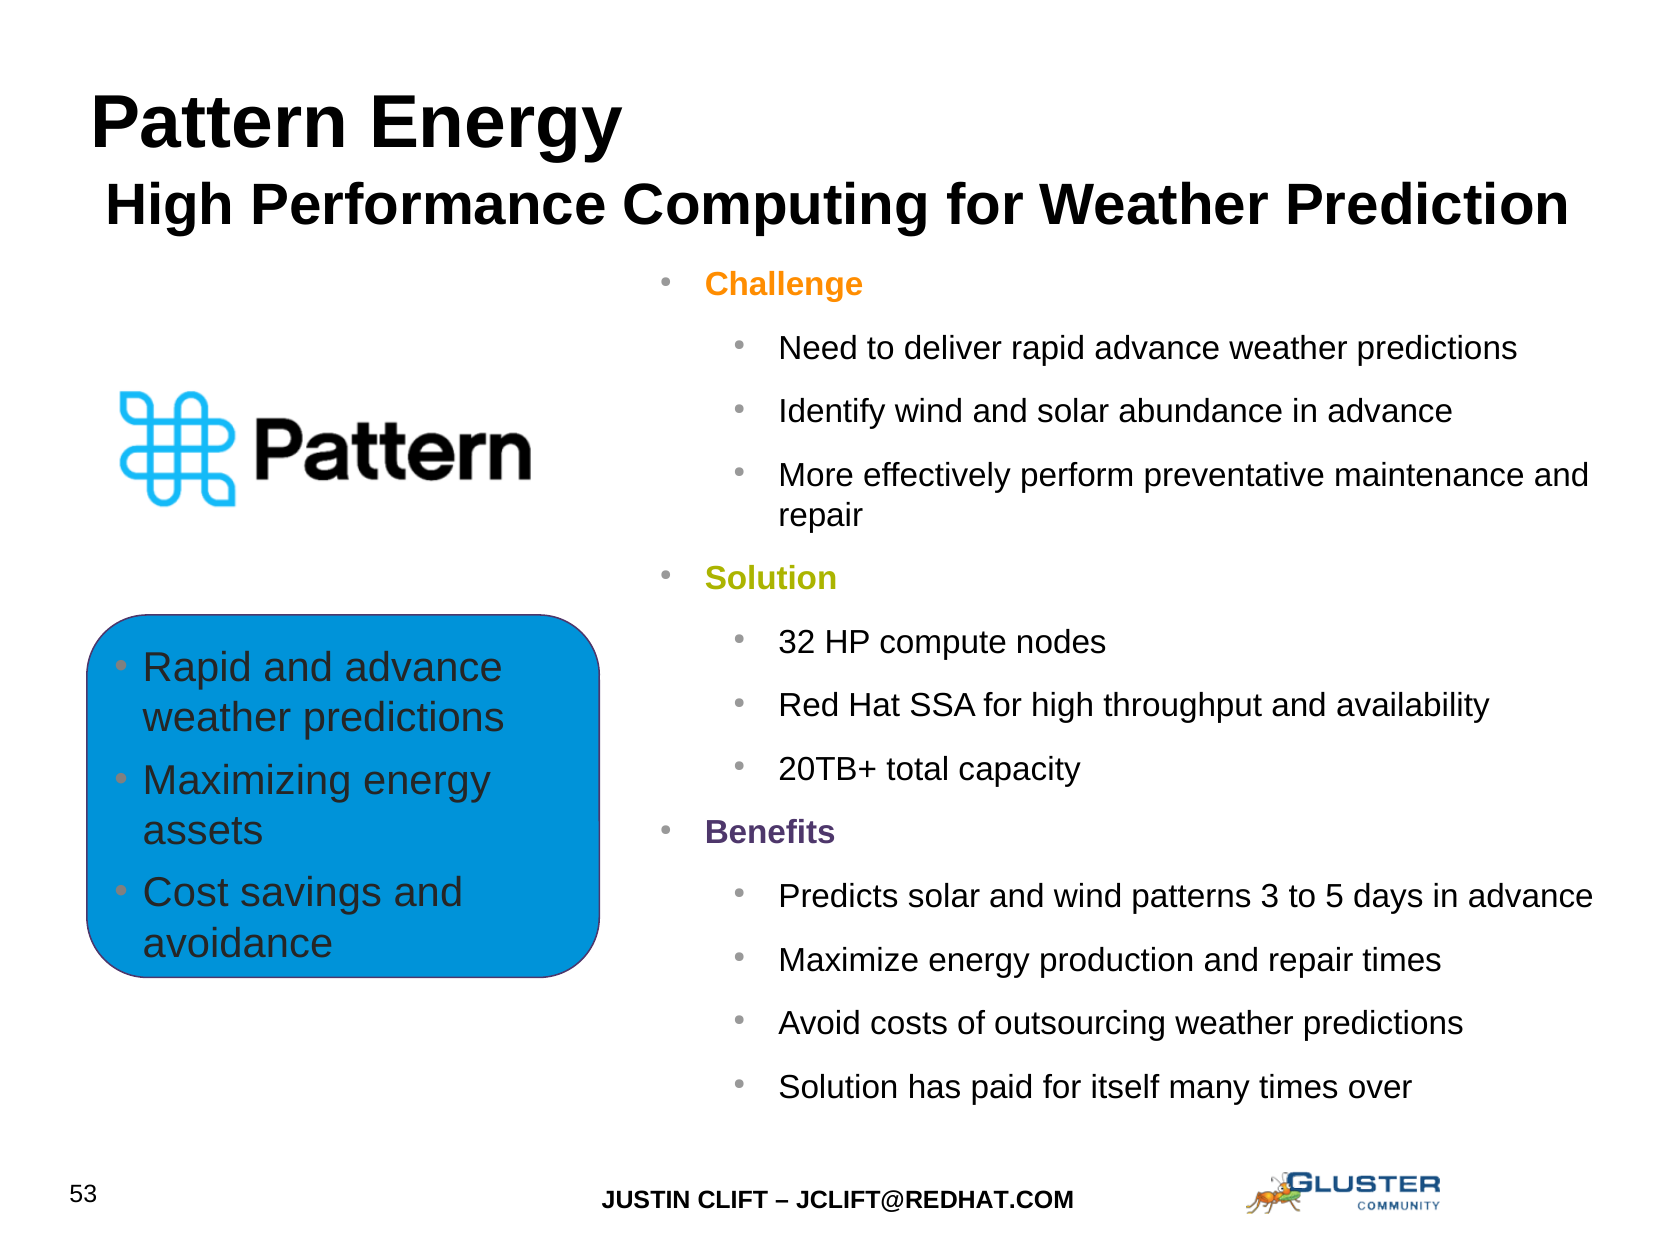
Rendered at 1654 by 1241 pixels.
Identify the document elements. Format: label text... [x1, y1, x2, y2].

text_box High Performance Computing for Weather Prediction [90, 151, 1587, 244]
text_box Rapid and advance weather predictions Maximizing energy assets Cost savings and avoidance [99, 702, 587, 966]
text_box [86, 614, 600, 954]
text_box [112, 966, 575, 978]
picture [1246, 1170, 1440, 1215]
picture [114, 382, 548, 520]
text_box Challenge Need to deliver rapid advance weather predictions Identify wind and solar abundance in advance More effectively perform preventative maintenance and repair Solution 32 HP compute nodes Red Hat SSA for high throughput and availability 20TB+ total capacity Benefits Predicts solar and wind patterns 3 to 5 days in advance Maximize energy production and repair times Avoid costs of outsourcing weather predictions Solution has paid for itself many times over [630, 255, 1613, 1082]
title Pattern Energy [75, 55, 1563, 286]
